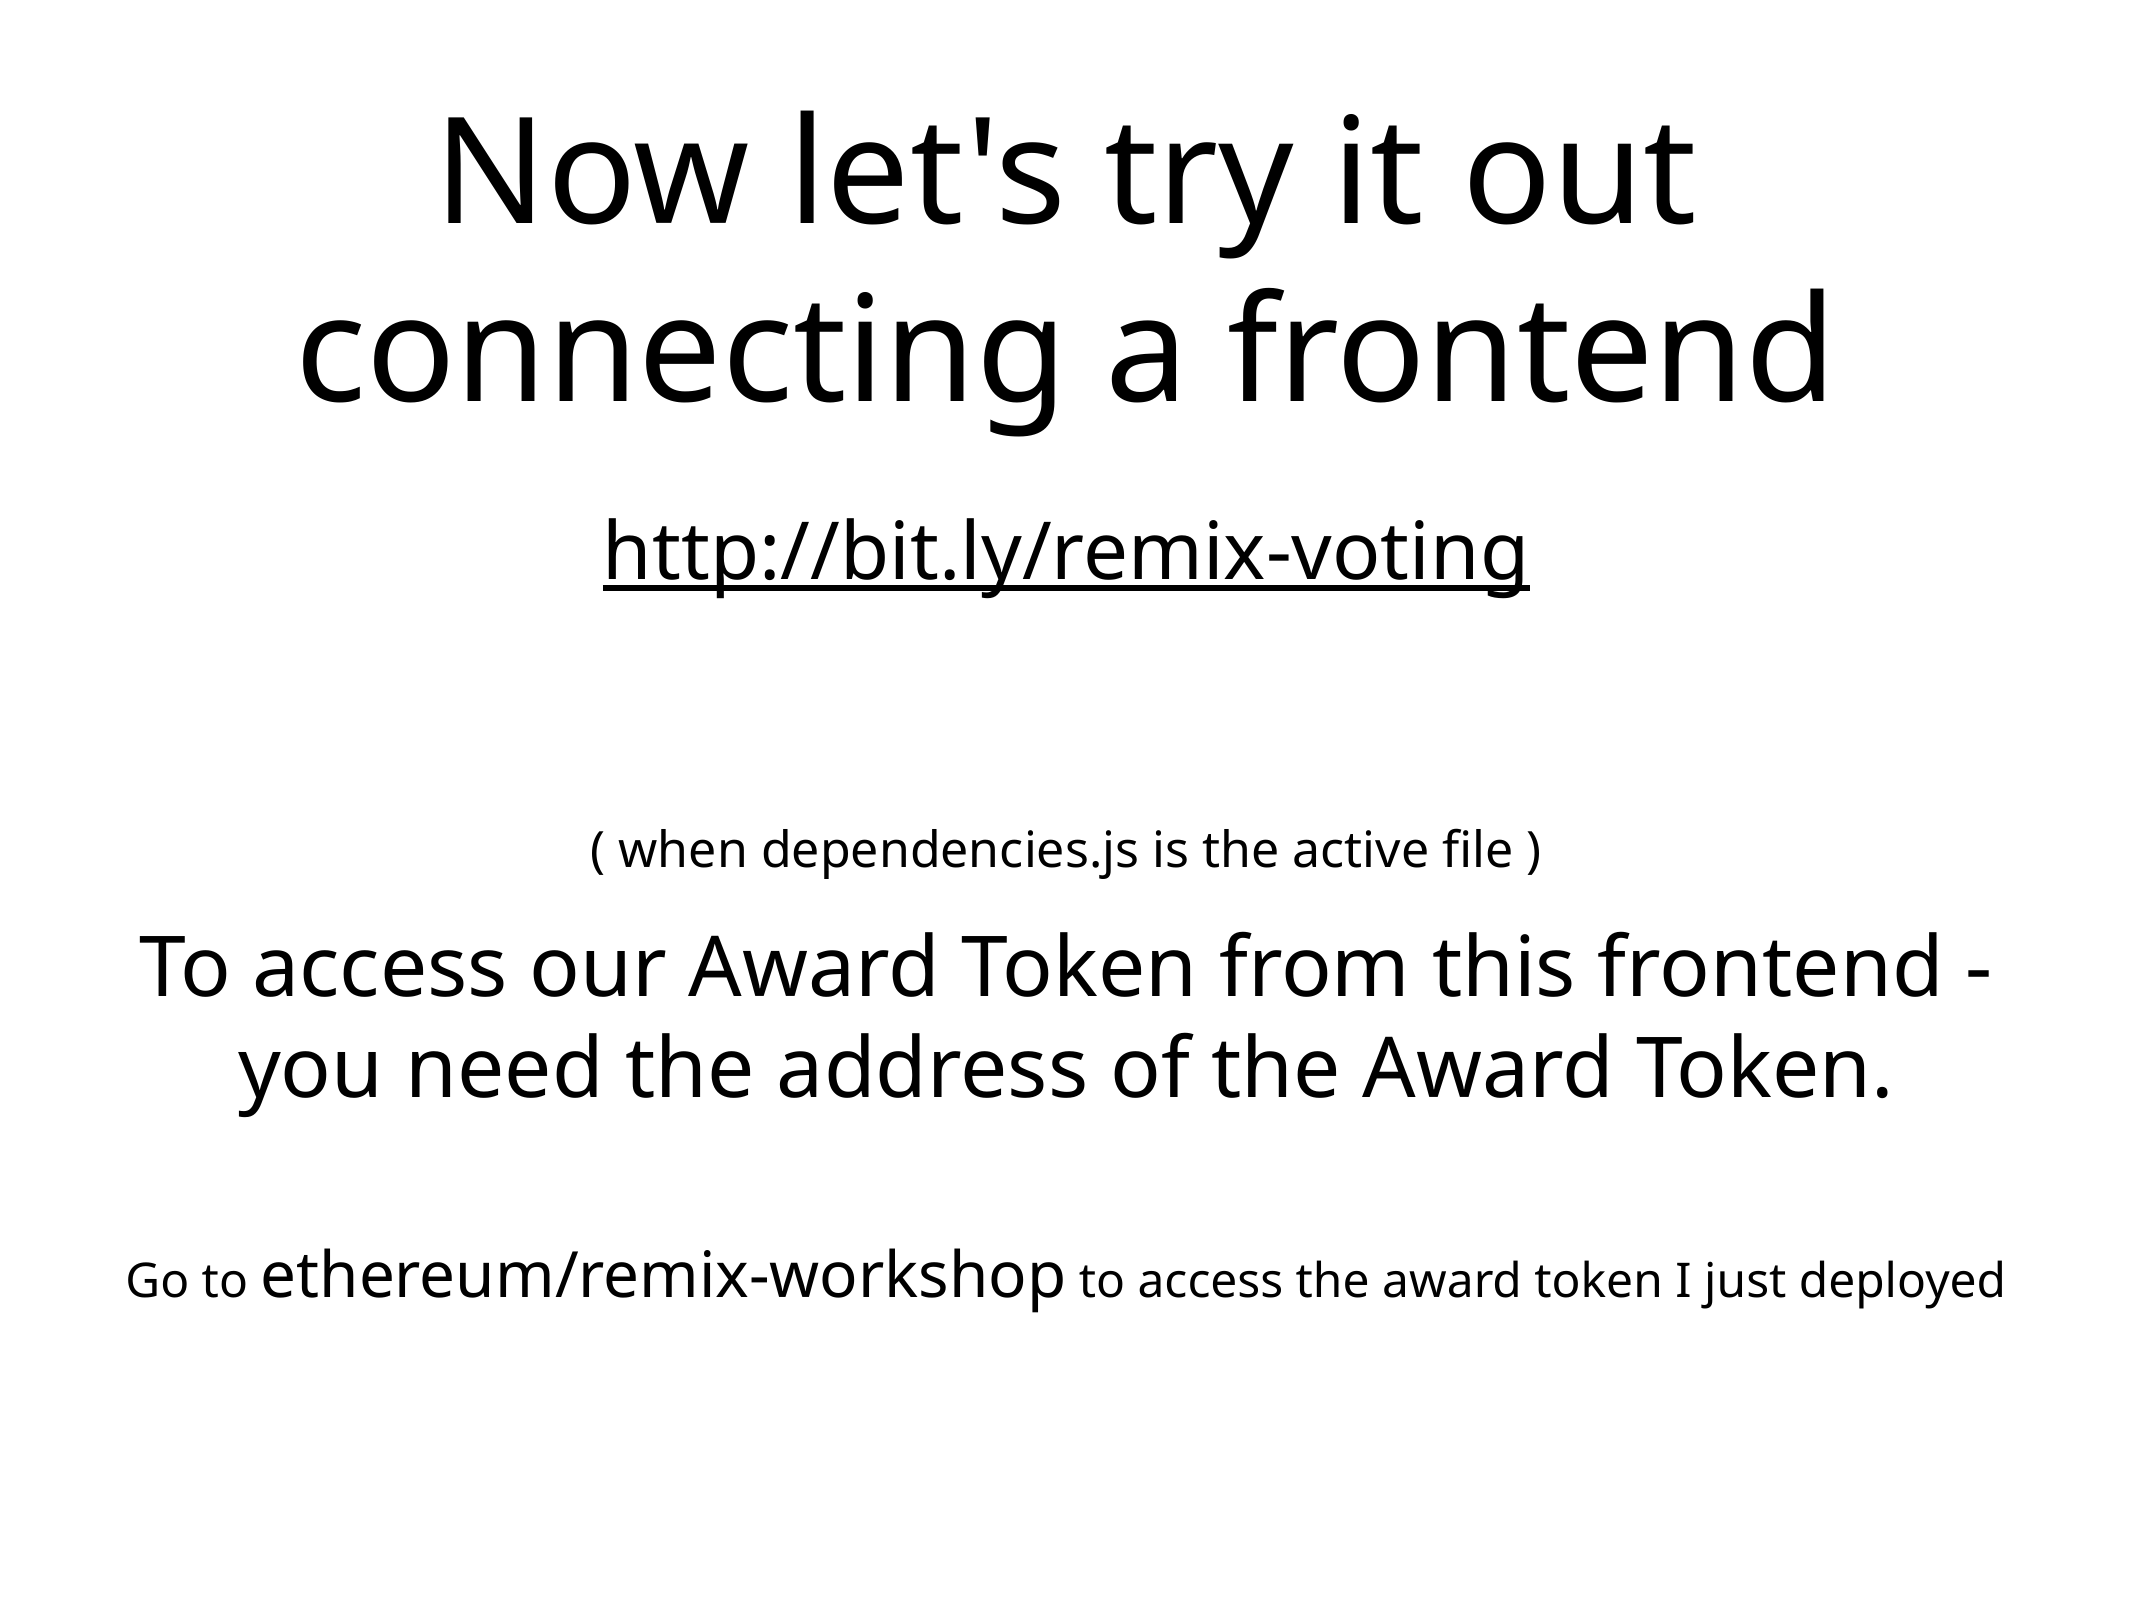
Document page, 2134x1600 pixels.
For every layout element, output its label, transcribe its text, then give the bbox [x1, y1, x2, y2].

subtitle http://bit.ly/remix-voting ( when dependencies.js is the active file ) [112, 491, 2021, 772]
text_box To access our Award Token from this frontend - you need the address of the Award Token. Go to ethereum/remix-workshop to access the award token I just deployed [112, 904, 2021, 1466]
title Now let's try it out connecting a frontend [69, 68, 2064, 611]
